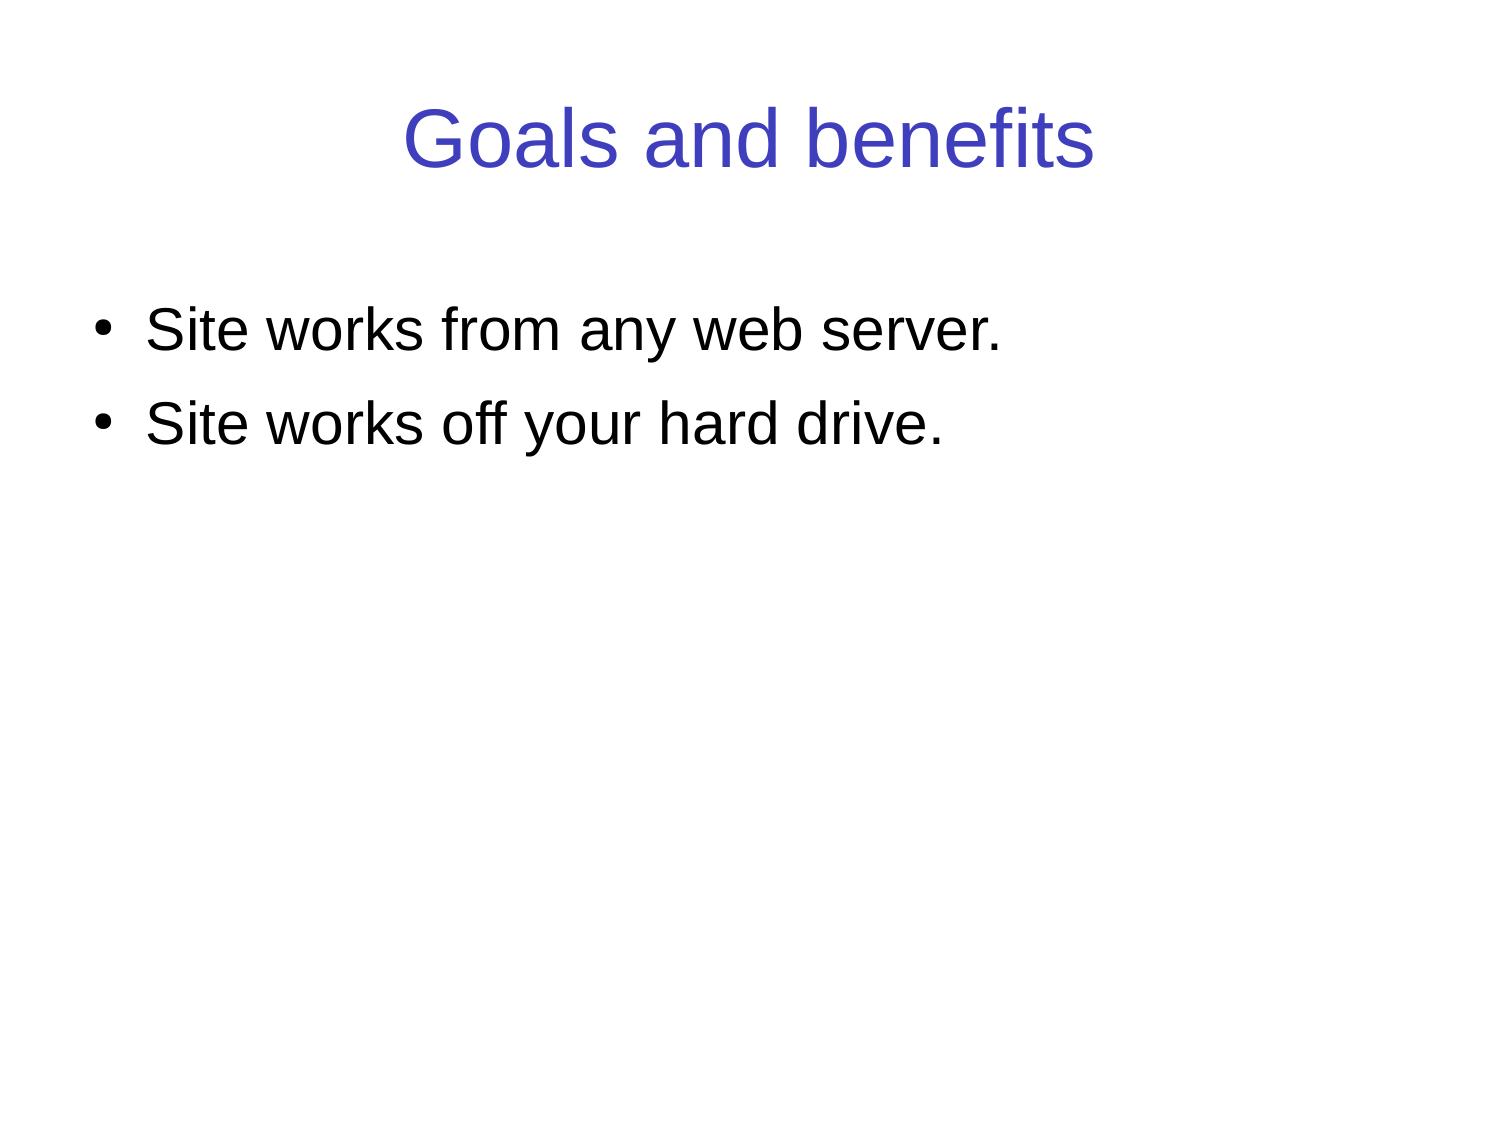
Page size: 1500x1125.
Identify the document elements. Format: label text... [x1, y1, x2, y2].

list Site works from any web server. Site works off your hard drive. [75, 295, 1425, 1063]
title Goals and benefits [75, 44, 1425, 233]
